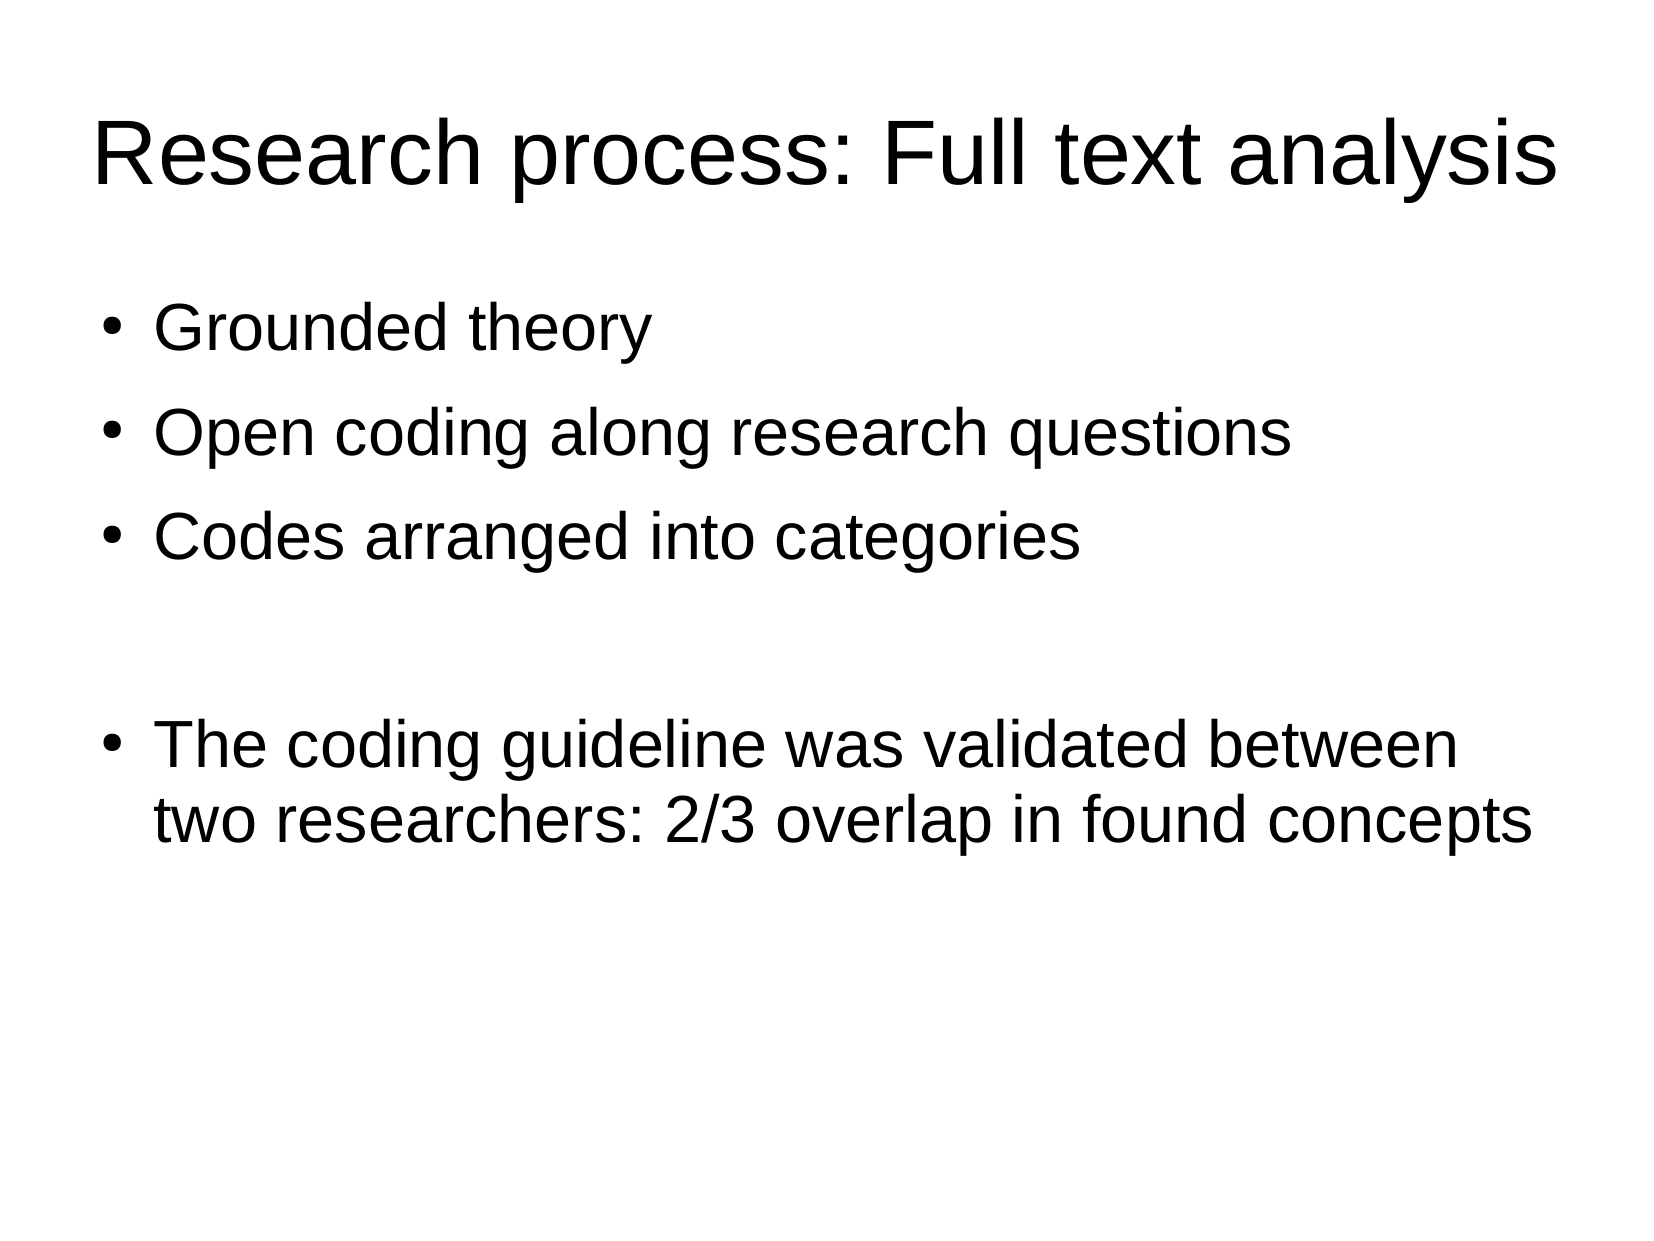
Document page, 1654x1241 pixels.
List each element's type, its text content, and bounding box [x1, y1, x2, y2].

title Research process: Full text analysis [82, 49, 1571, 257]
list Grounded theory Open coding along research questions Codes arranged into categories The coding guideline was validated between two researchers: 2/3 overlap in found concepts [82, 290, 1571, 1010]
